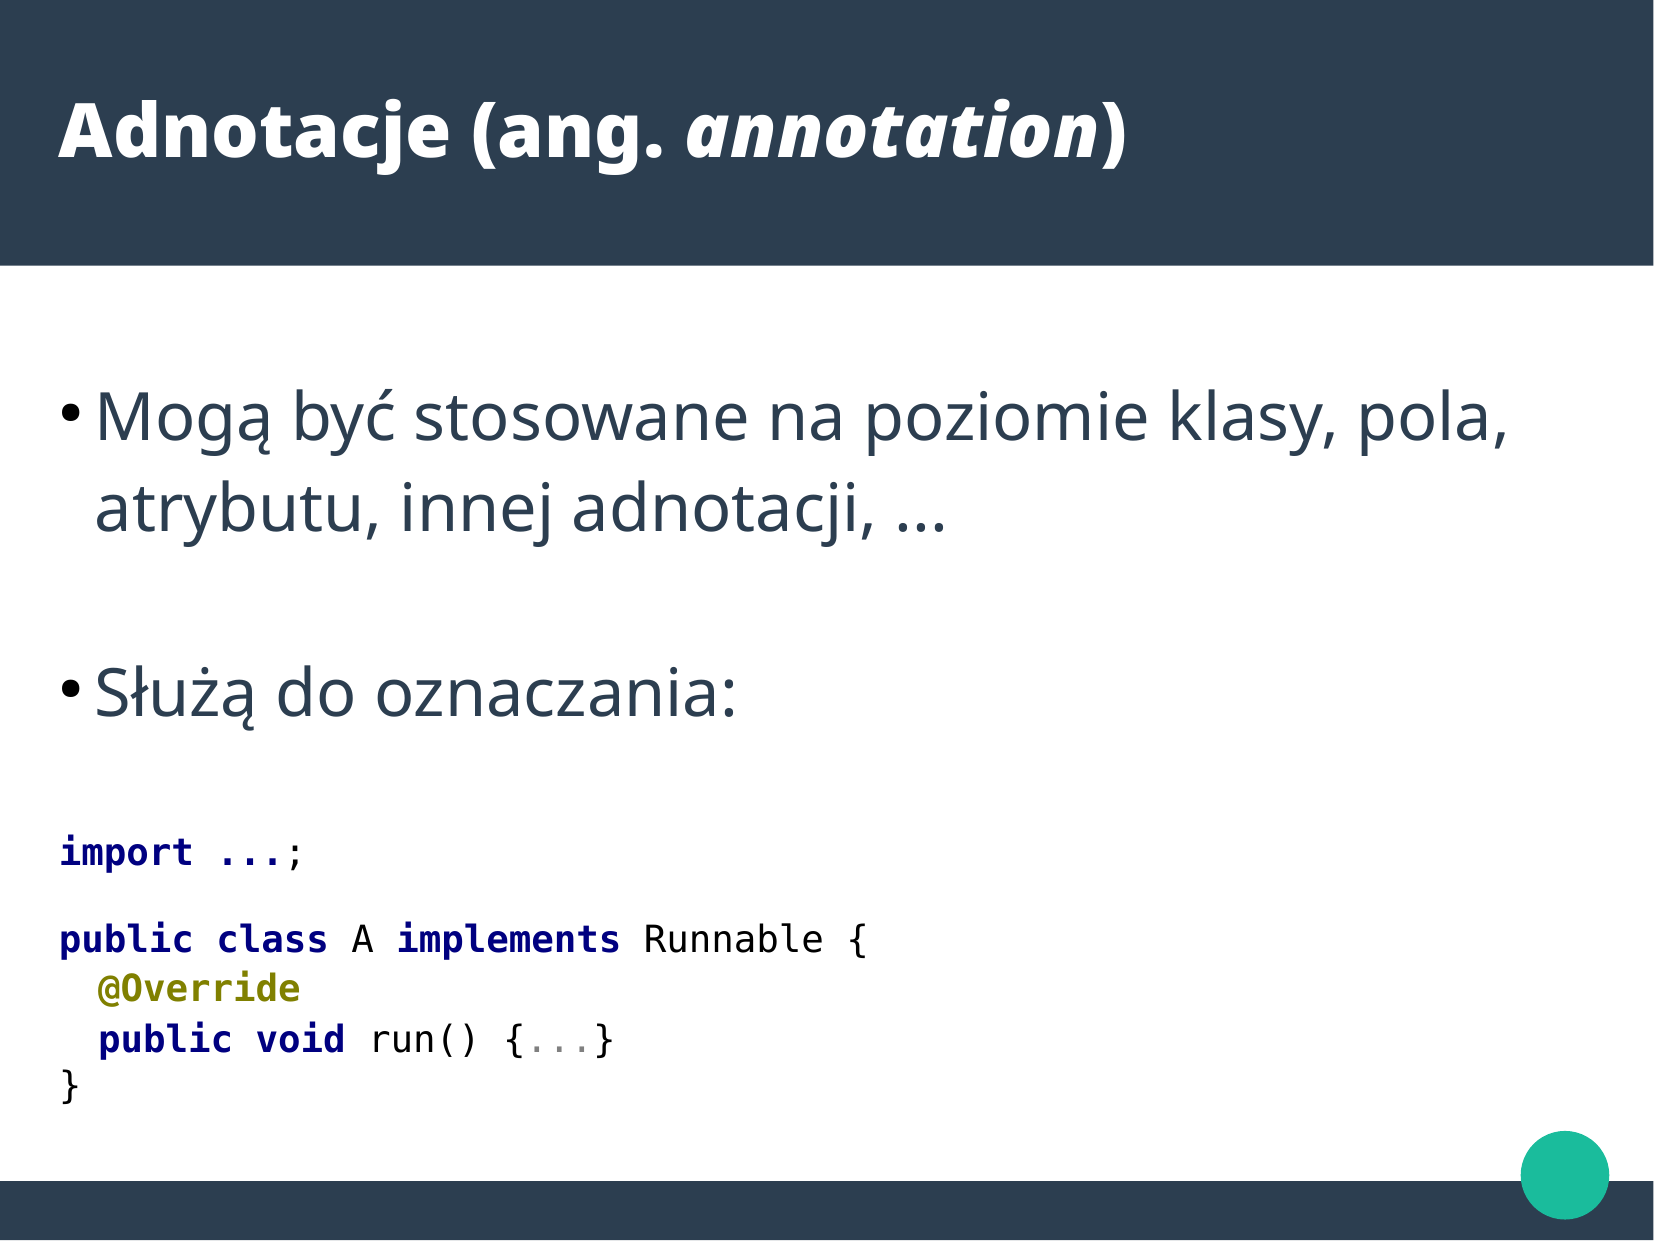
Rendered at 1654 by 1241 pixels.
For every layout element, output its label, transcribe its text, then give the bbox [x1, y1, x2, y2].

subtitle Mogą być stosowane na poziomie klasy, pola, atrybutu, innej adnotacji, ... Służą do oznaczania: import ...; public class A implements Runnable { @Override public void run() {...} } [59, 324, 1595, 1152]
title Adnotacje (ang. annotation) [59, 24, 1595, 232]
